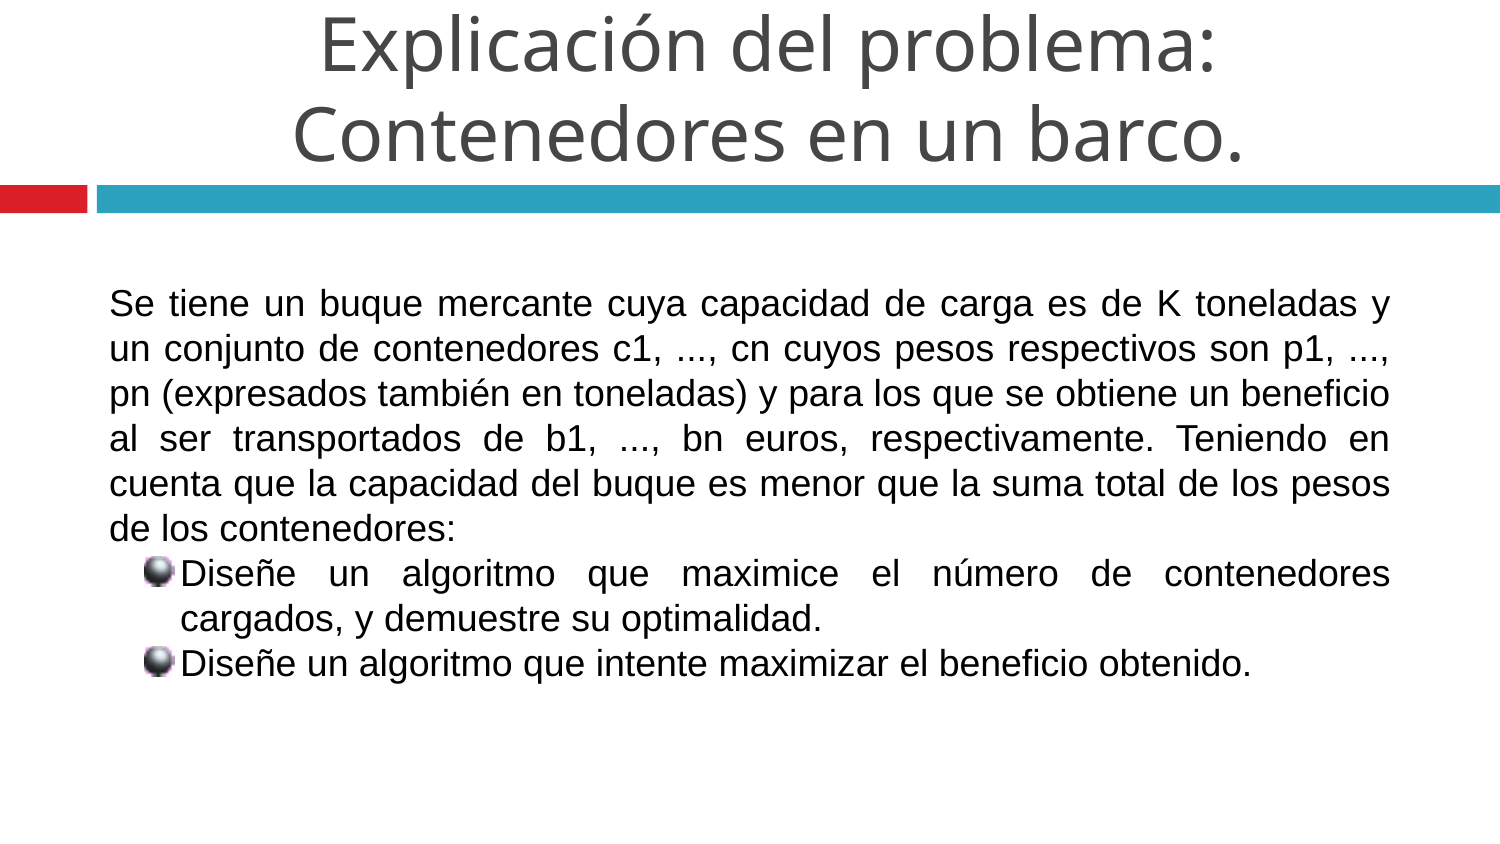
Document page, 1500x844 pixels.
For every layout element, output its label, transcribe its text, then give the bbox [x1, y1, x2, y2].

text_box Se tiene un buque mercante cuya capacidad de carga es de K toneladas y un conjunto de contenedores c1, ..., cn cuyos pesos respectivos son p1, ..., pn (expresados también en toneladas) y para los que se obtiene un beneficio al ser transportados de b1, ..., bn euros, respectivamente. Teniendo en cuenta que la capacidad del buque es menor que la suma total de los pesos de los contenedores: Diseñe un algoritmo que maximice el número de contenedores cargados, y demuestre su optimalidad. Diseñe un algoritmo que intente maximizar el beneficio obtenido. [94, 271, 1406, 749]
picture [144, 556, 175, 587]
text_box Explicación del problema: Contenedores en un barco. [99, 19, 1438, 185]
picture [144, 646, 175, 677]
